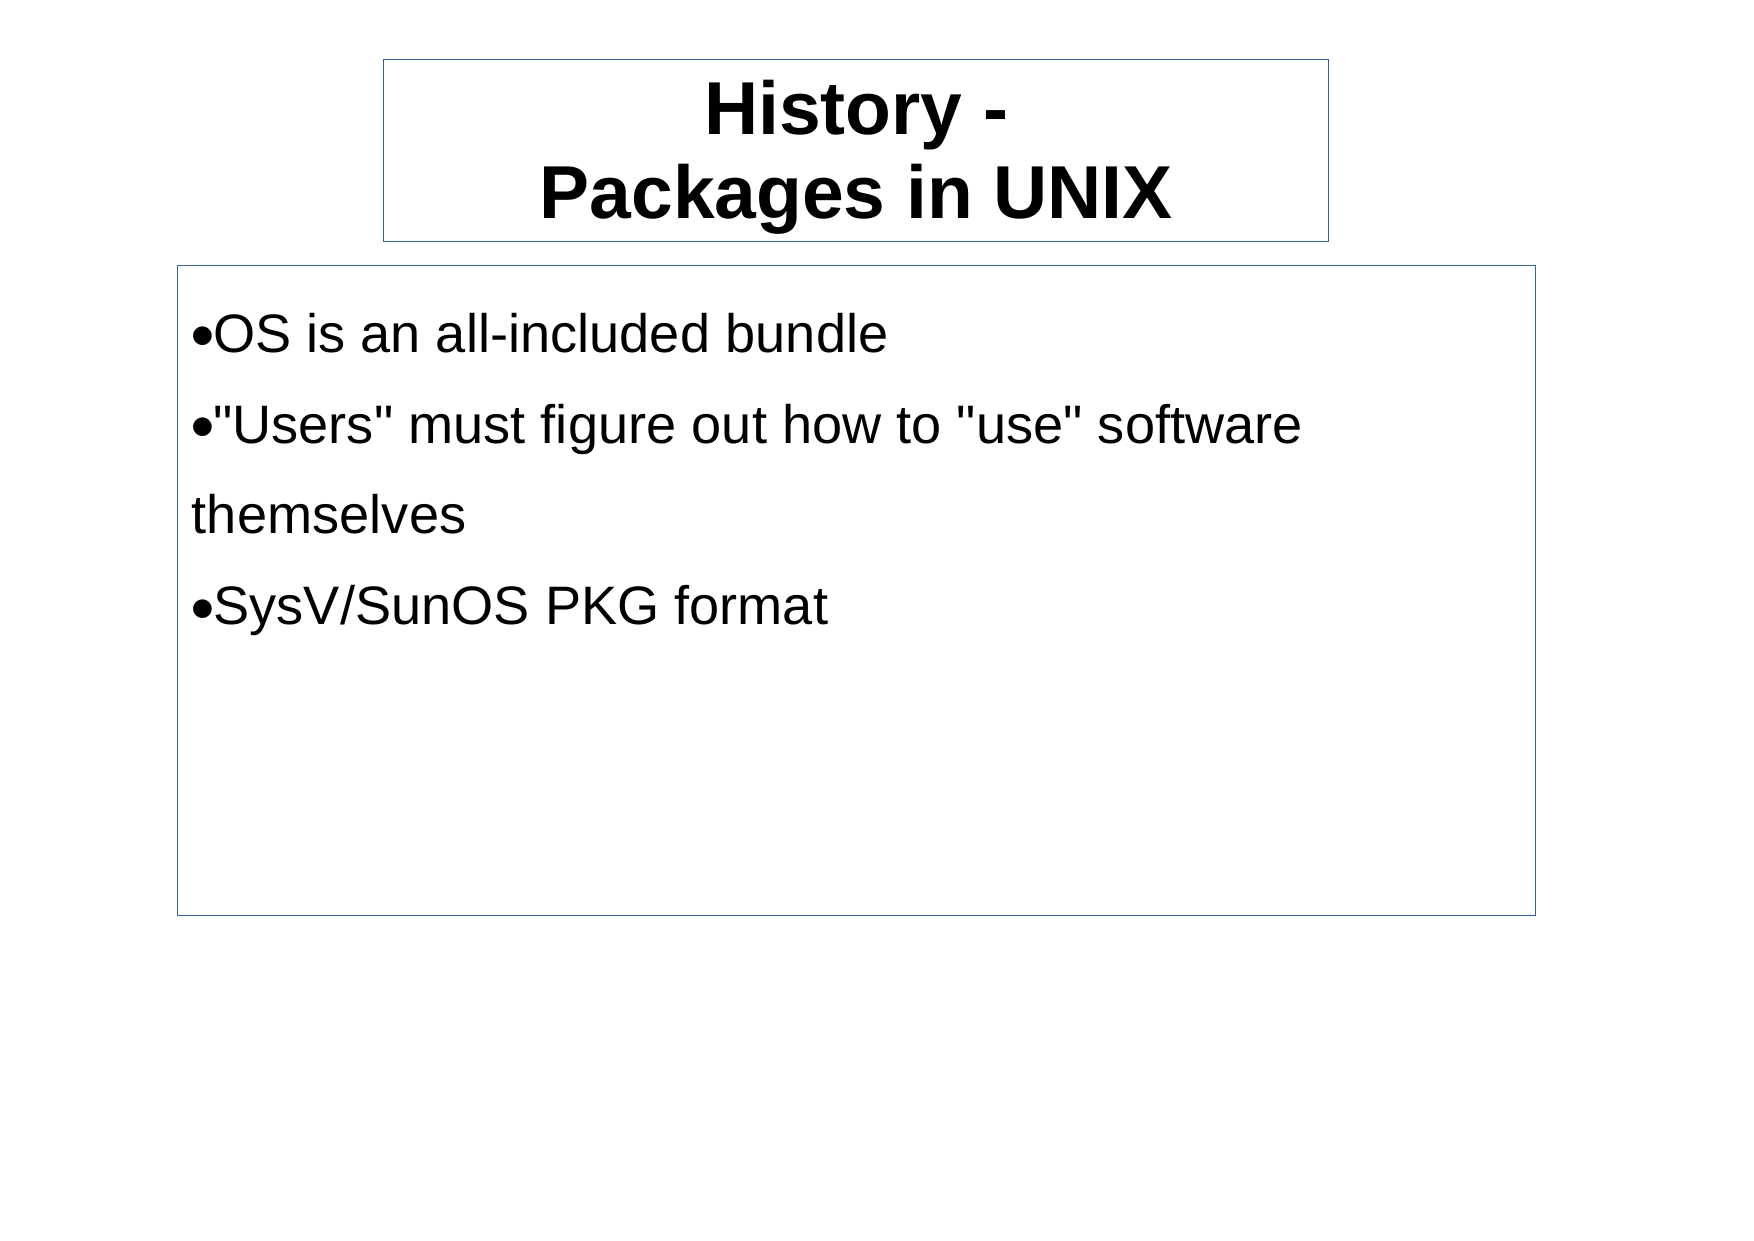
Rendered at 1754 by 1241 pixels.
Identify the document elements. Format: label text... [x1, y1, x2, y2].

text_box OS is an all-included bundle "Users" must figure out how to "use" software themselves SysV/SunOS PKG format [177, 265, 1536, 916]
text_box History - Packages in UNIX [383, 59, 1329, 232]
